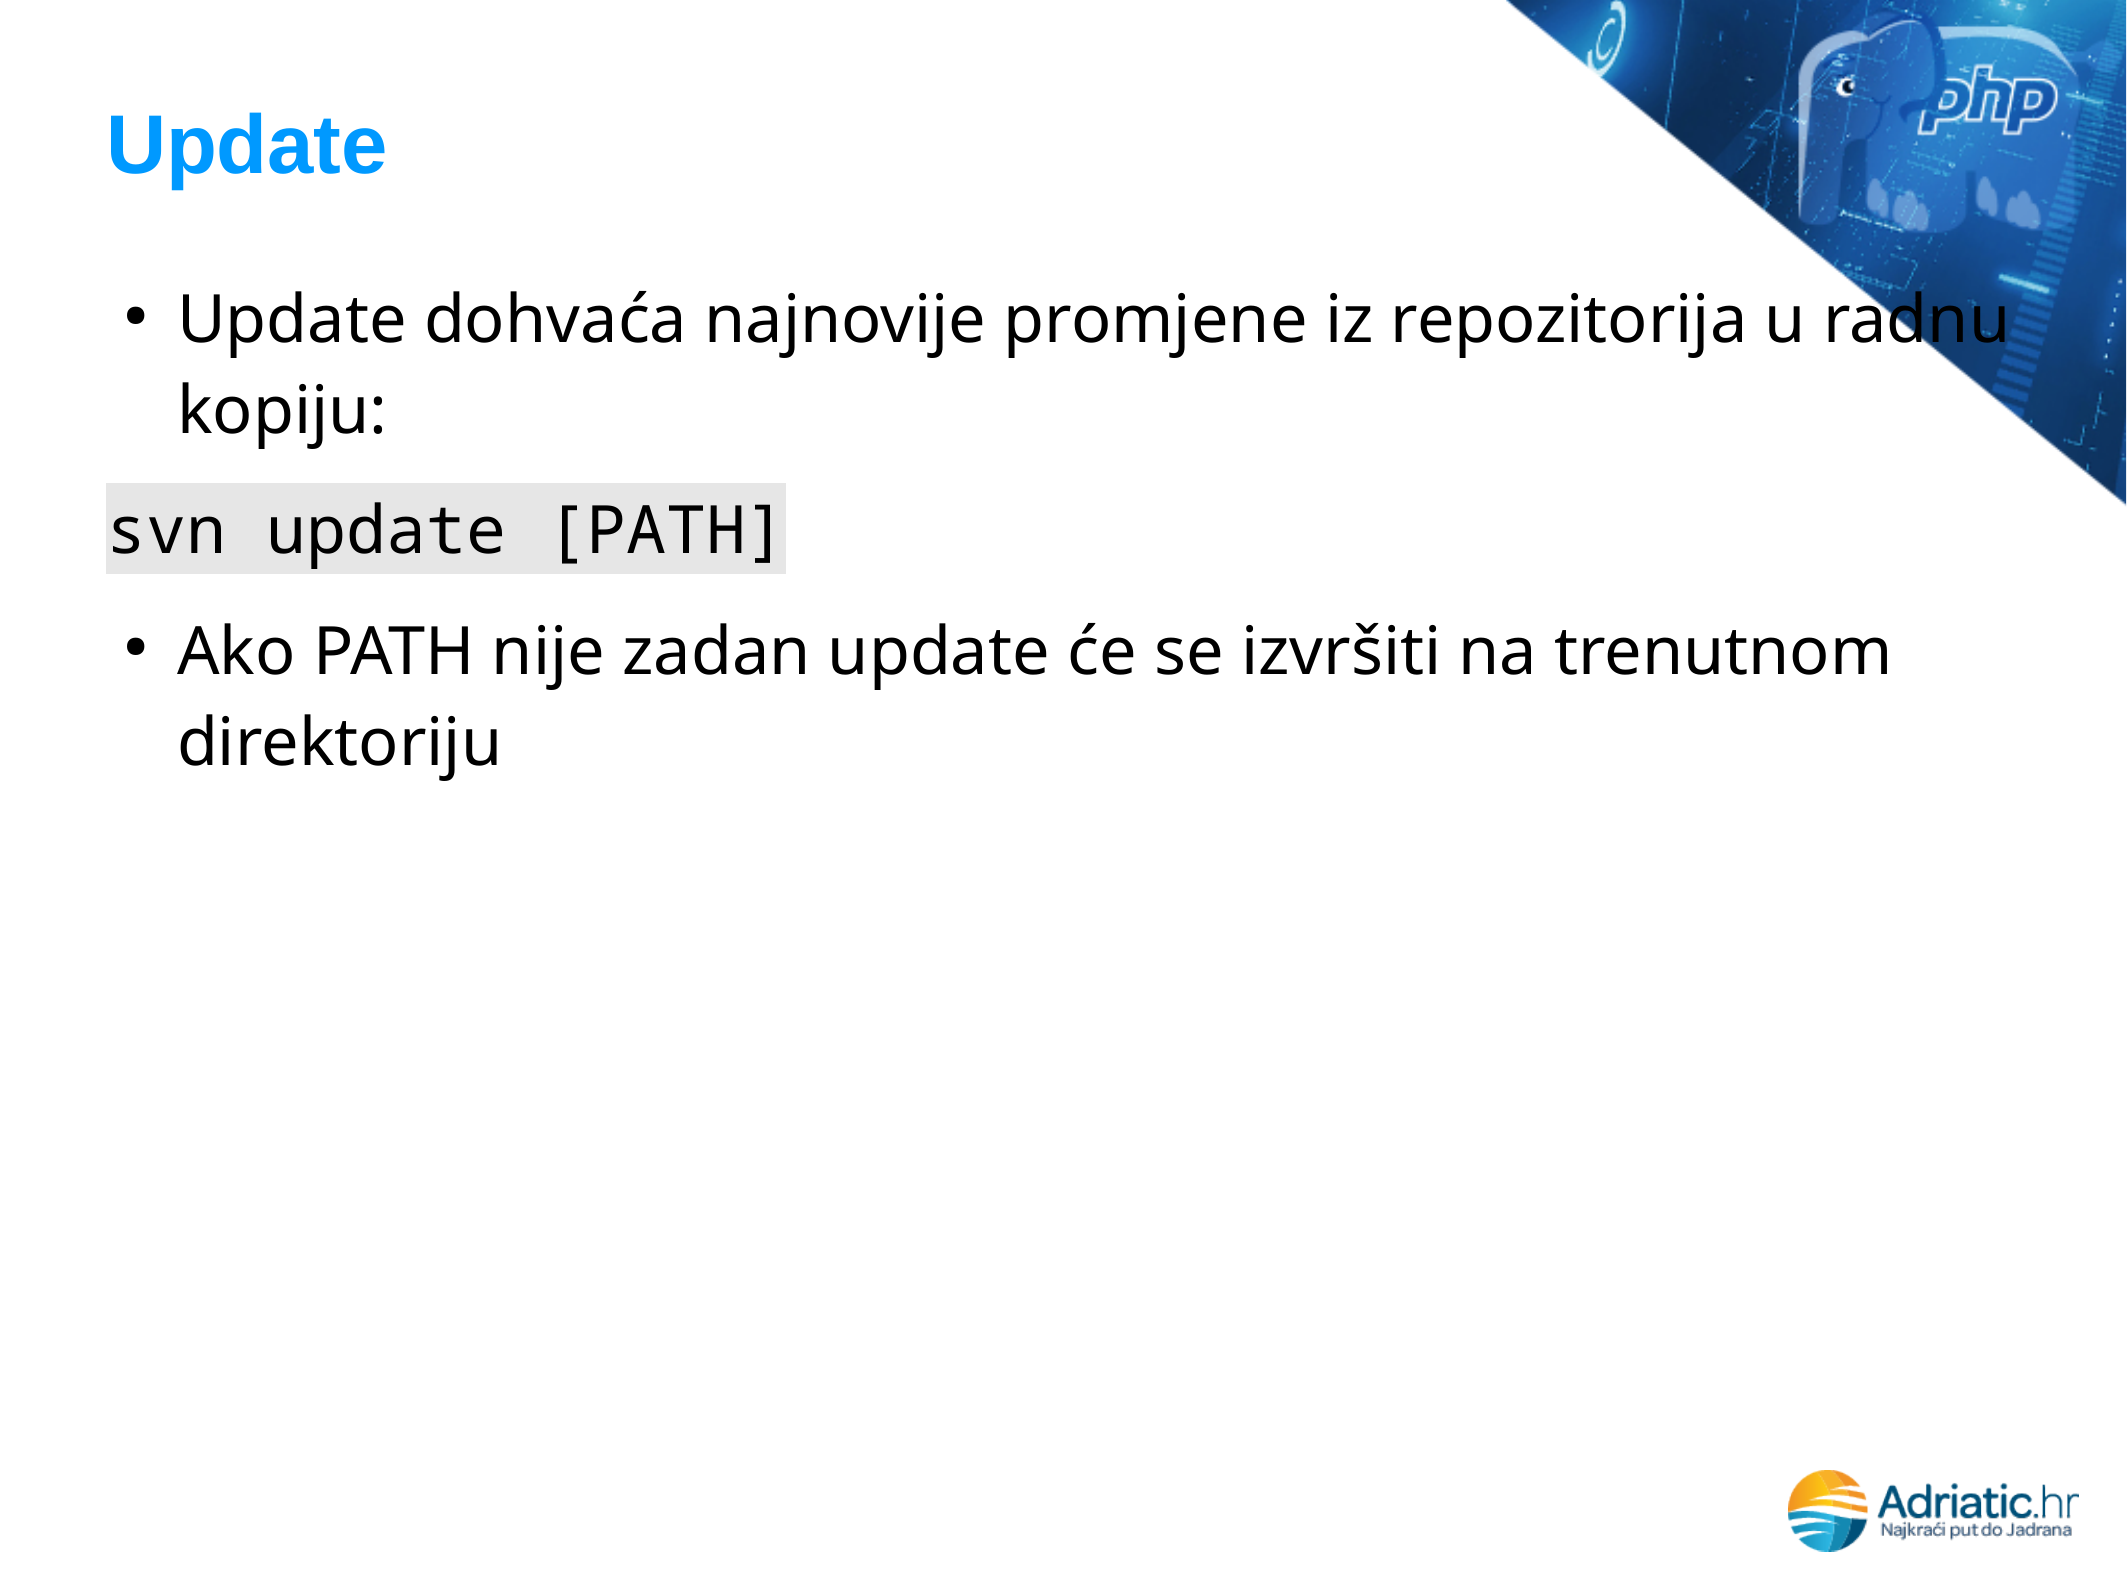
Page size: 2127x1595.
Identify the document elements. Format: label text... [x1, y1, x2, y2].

list Update dohvaća najnovije promjene iz repozitorija u radnu kopiju: svn update [PATH] Ako PATH nije zadan update će se izvršiti na trenutnom direktoriju [106, 271, 2020, 1453]
title Update [106, 70, 1630, 219]
picture [1788, 1470, 2079, 1552]
picture [1505, 0, 2127, 625]
